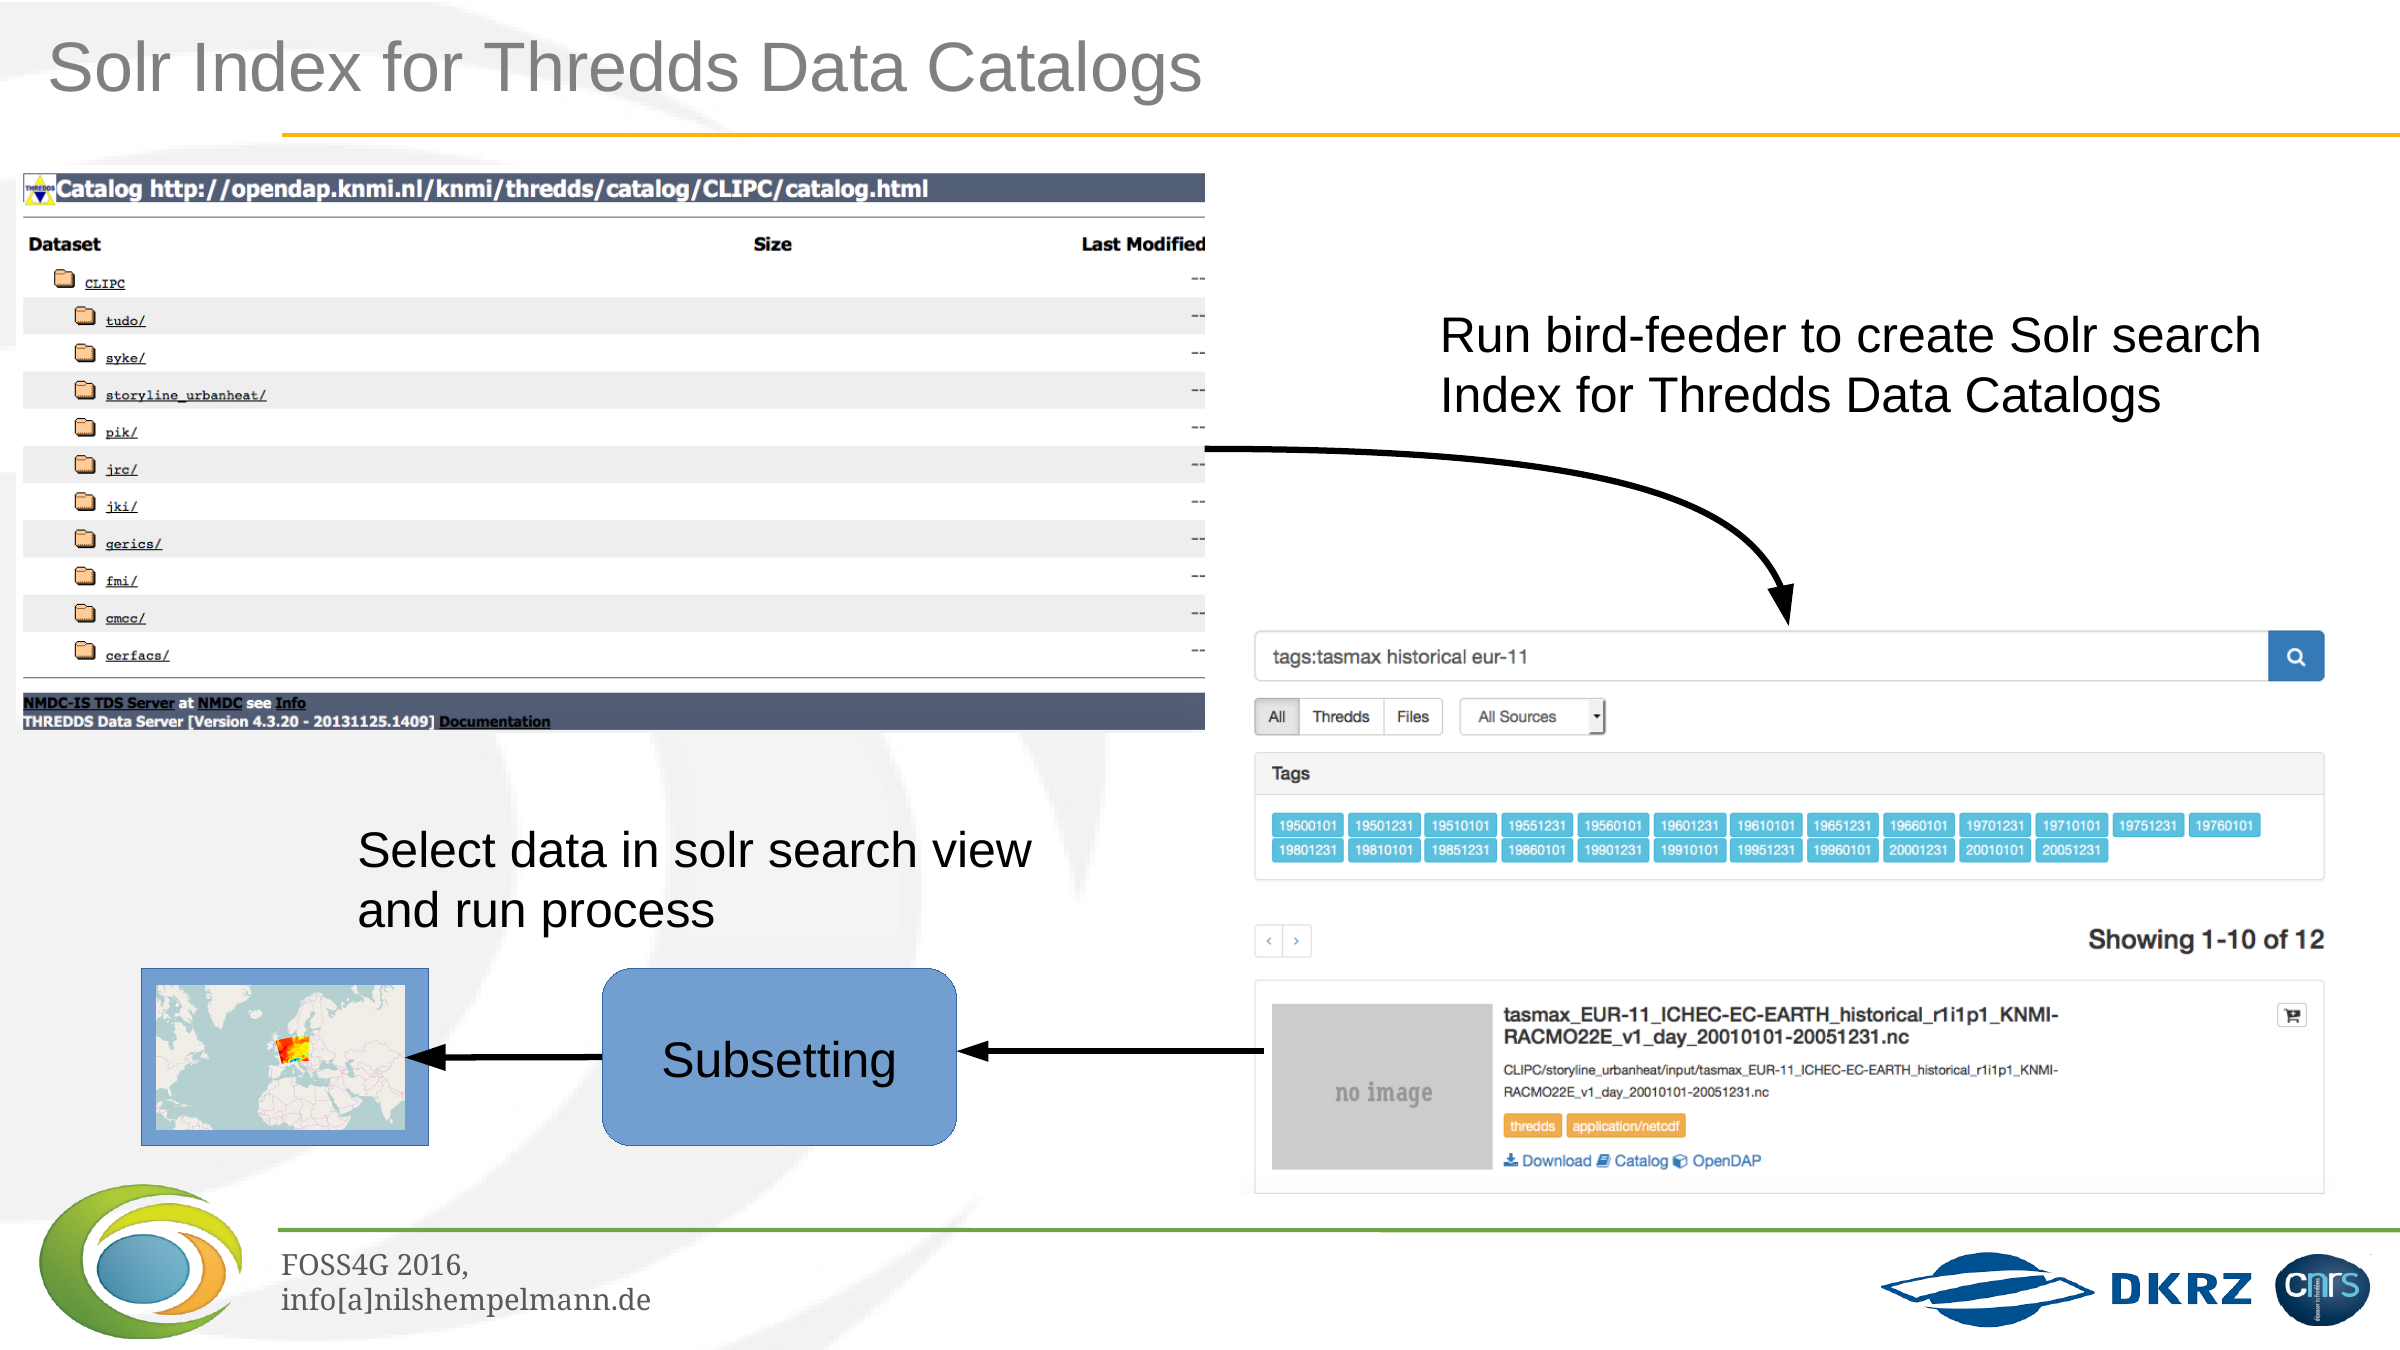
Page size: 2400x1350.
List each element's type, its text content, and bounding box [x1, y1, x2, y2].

text_box Select data in solr search view and run process [342, 810, 1062, 945]
text_box [141, 968, 429, 1146]
text_box Subsetting [602, 968, 957, 1146]
text_box Run bird-feeder to create Solr search Index for Thredds Data Catalogs [1424, 295, 2292, 431]
text_box Solr Index for Thredds Data Catalogs [47, 0, 1394, 130]
picture [0, 0, 2400, 1350]
